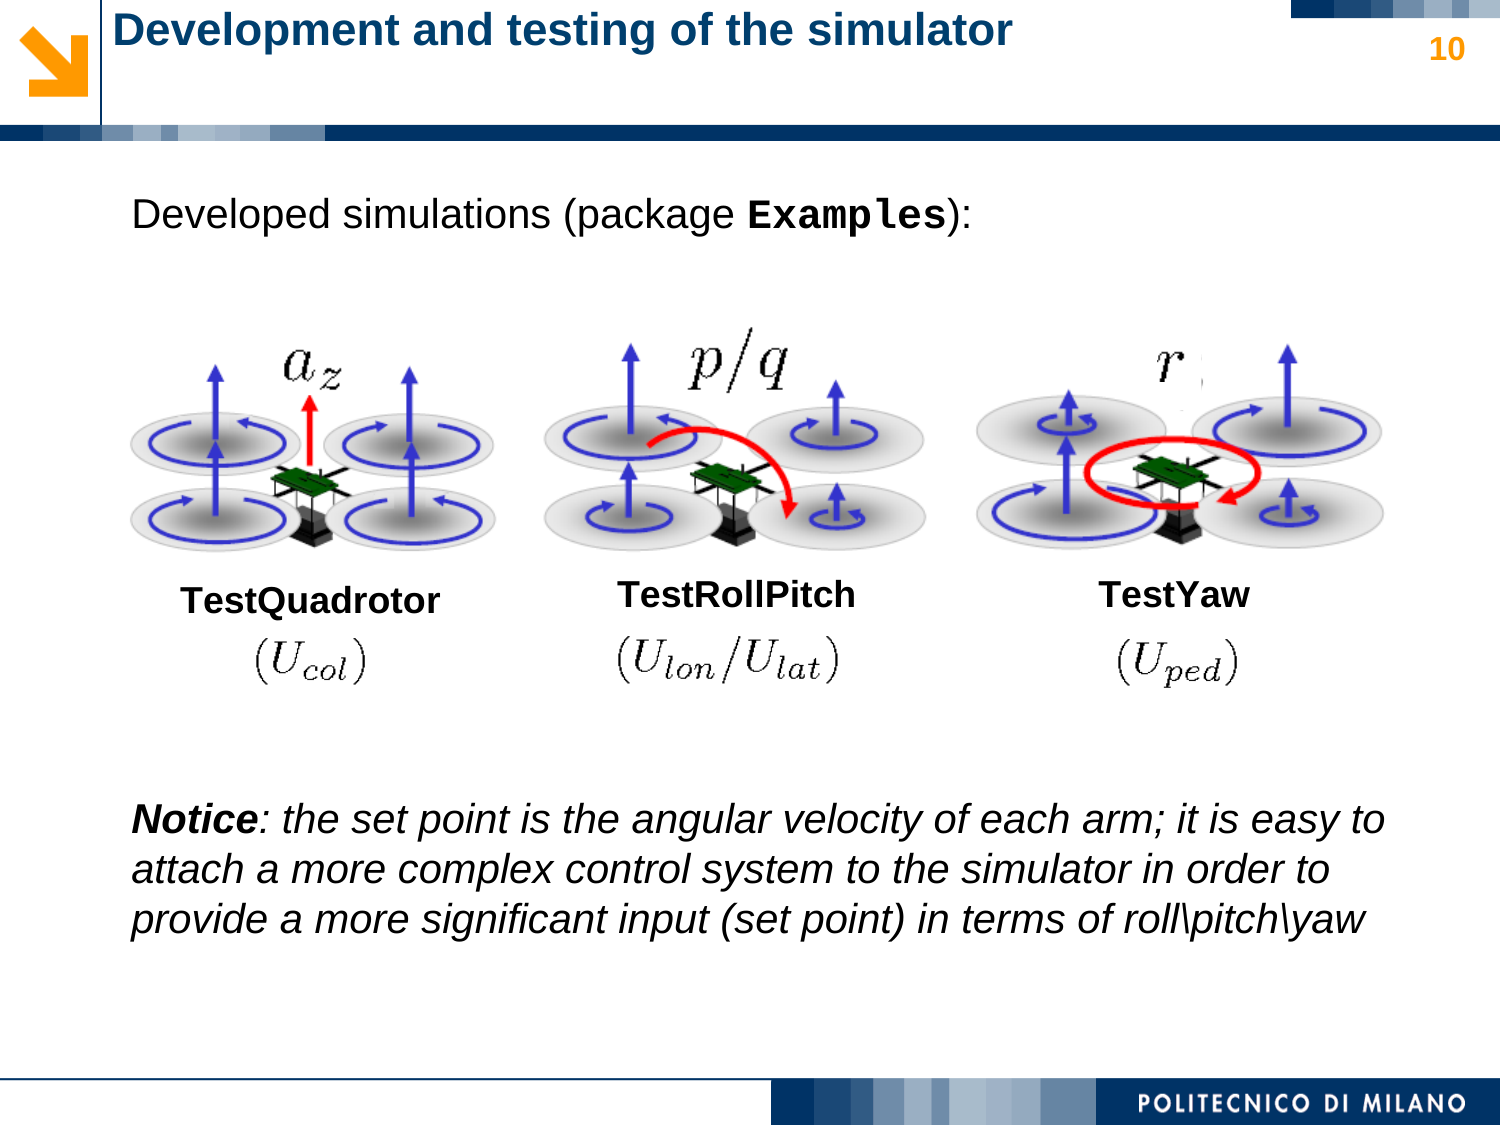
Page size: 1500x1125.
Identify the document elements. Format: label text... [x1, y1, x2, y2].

picture [0, 1074, 1500, 1125]
text_box Development and testing of the simulator [112, 0, 1088, 138]
picture [0, 0, 1500, 141]
list Developed simulations (package Examples): Notice: the set point is the angular velocity of each arm; it is easy to attach a more complex control system to the simulator in order to provide a more significant input (set point) in terms of roll\pitch\yaw [75, 186, 1426, 1000]
